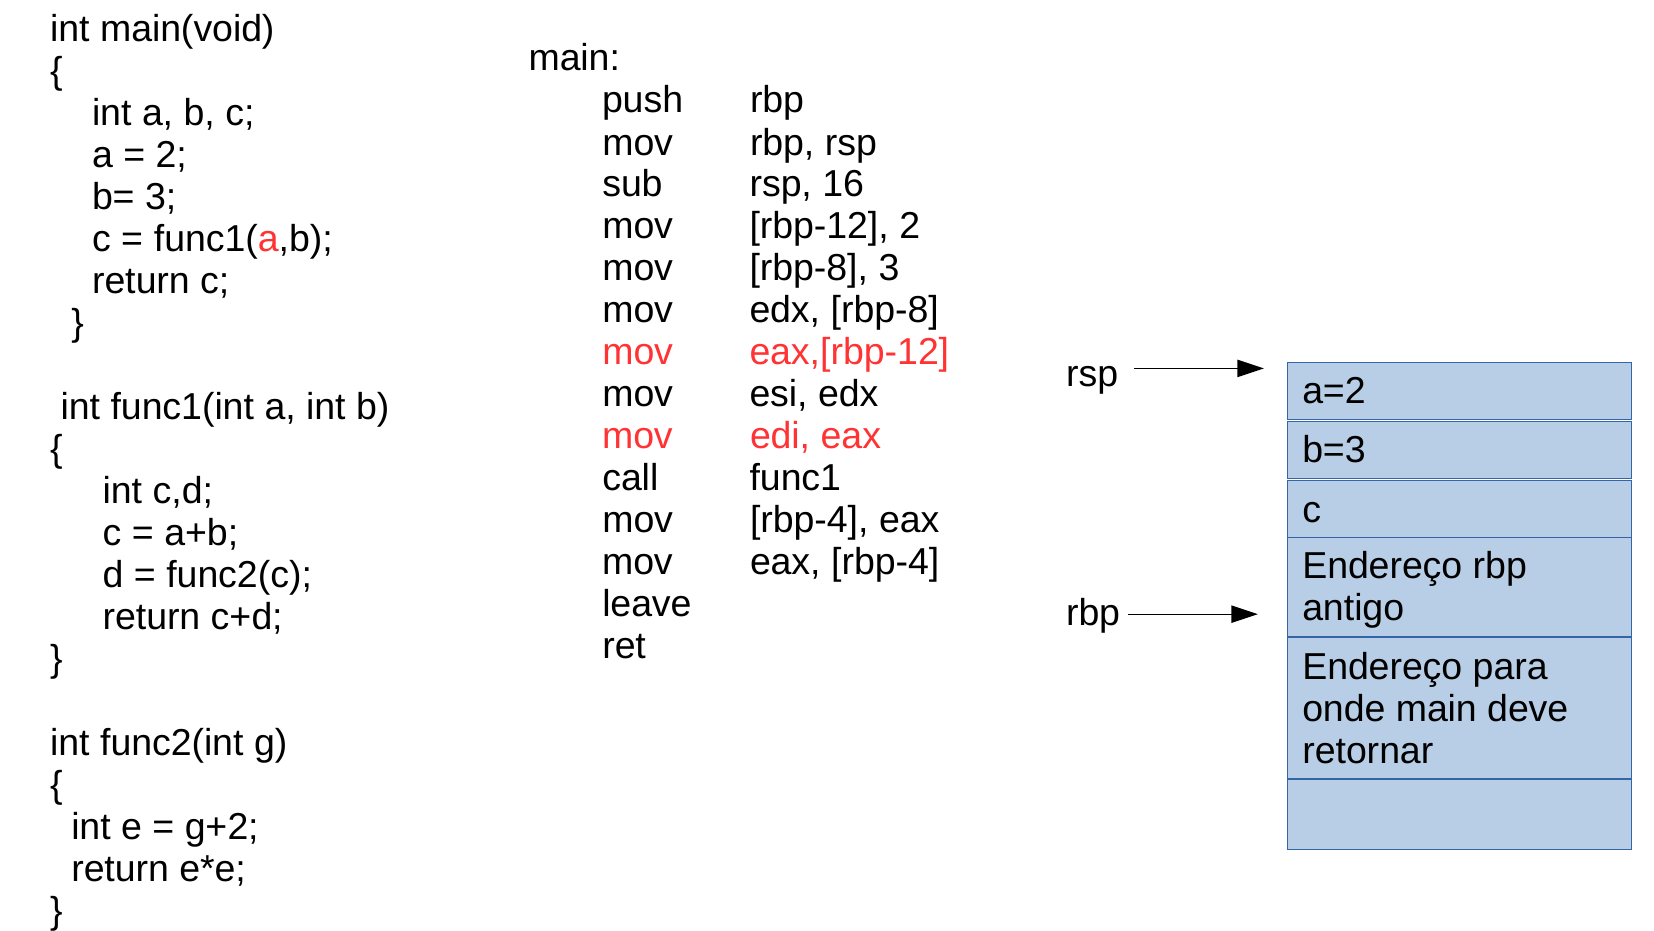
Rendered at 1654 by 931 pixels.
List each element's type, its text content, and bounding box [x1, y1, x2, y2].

text_box int main(void) { int a, b, c; a = 2; b= 3; c = func1(a,b); return c; } int func1(int a, int b) { int c,d; c = a+b; d = func2(c); return c+d; } int func2(int g) { int e = g+2; return e*e; } [35, 0, 449, 931]
text_box rsp [1051, 344, 1133, 402]
text_box Endereço para onde main deve retornar [1287, 637, 1632, 779]
text_box main: push rbp mov rbp, rsp sub rsp, 16 mov [rbp-12], 2 mov [rbp-8], 3 mov edx, [rbp-8] mov eax,[rbp-12] mov esi, edx mov edi, eax call func1 mov [rbp-4], eax mov eax, [rbp-4] leave ret [513, 29, 1052, 904]
text_box Endereço rbp antigo [1287, 538, 1632, 637]
text_box rbp [1051, 583, 1135, 641]
text_box [1287, 779, 1632, 850]
text_box c [1287, 480, 1632, 538]
text_box b=3 [1287, 421, 1632, 479]
text_box a=2 [1287, 362, 1632, 420]
